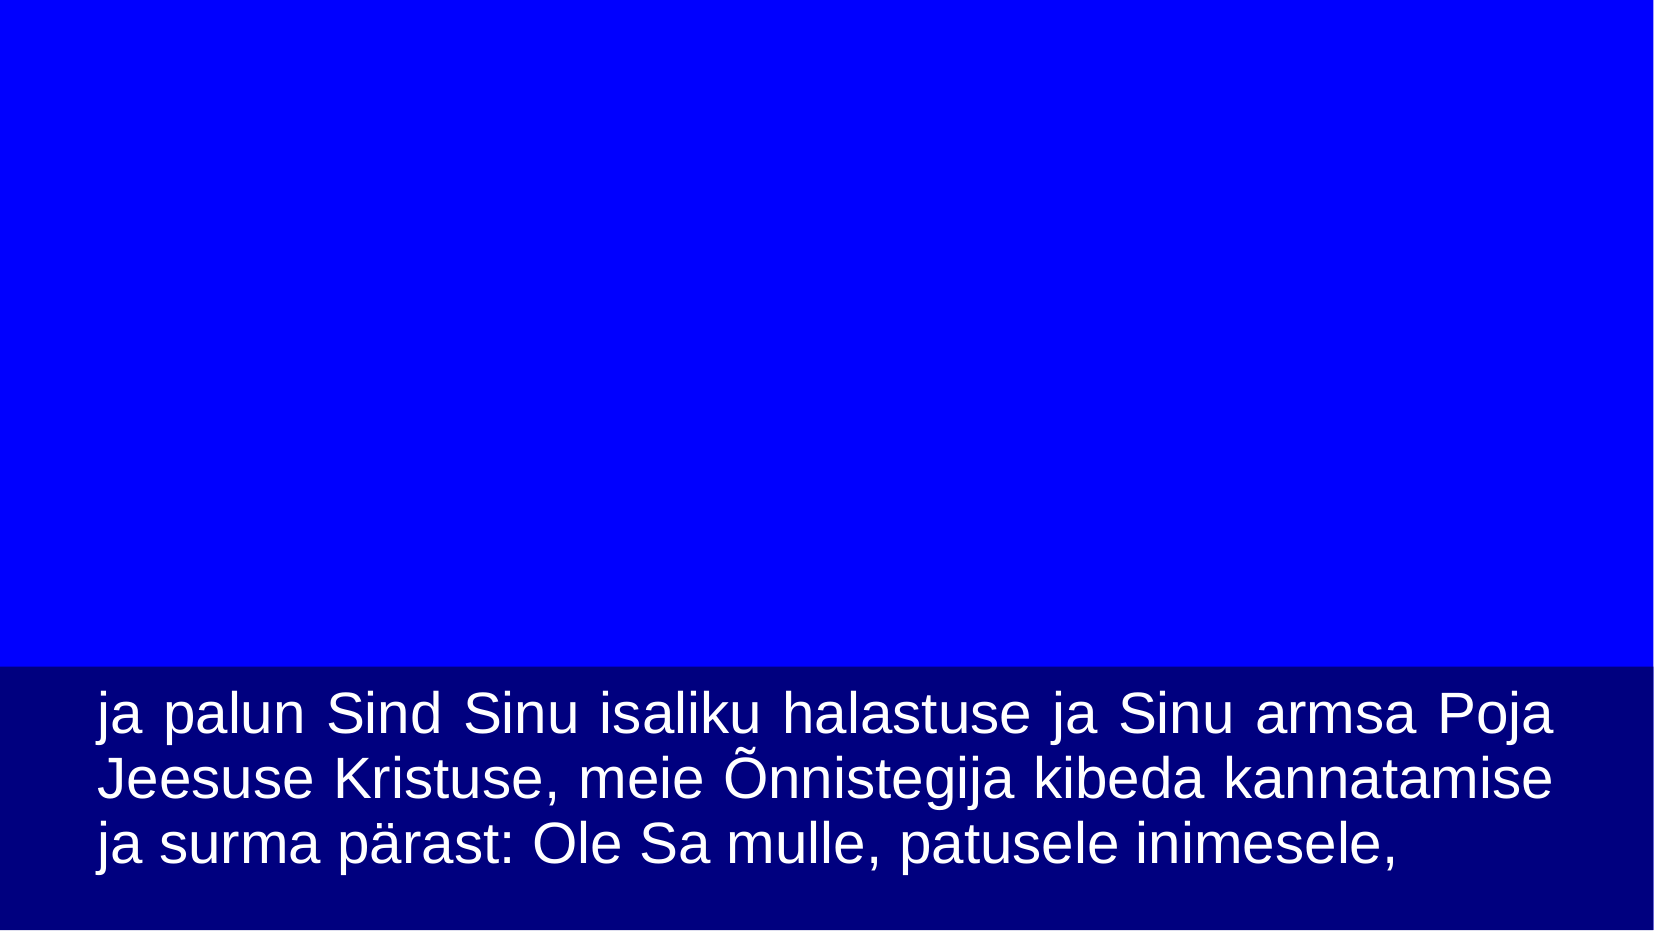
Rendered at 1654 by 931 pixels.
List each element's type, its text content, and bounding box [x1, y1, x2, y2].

text_box [0, 666, 1654, 931]
text_box ja palun Sind Sinu isaliku halastuse ja Sinu armsa Poja Jeesuse Kristuse, meie Õnnistegija kibeda kannatamise ja surma pärast: Ole Sa mulle, patusele inimesele, [82, 608, 1571, 884]
